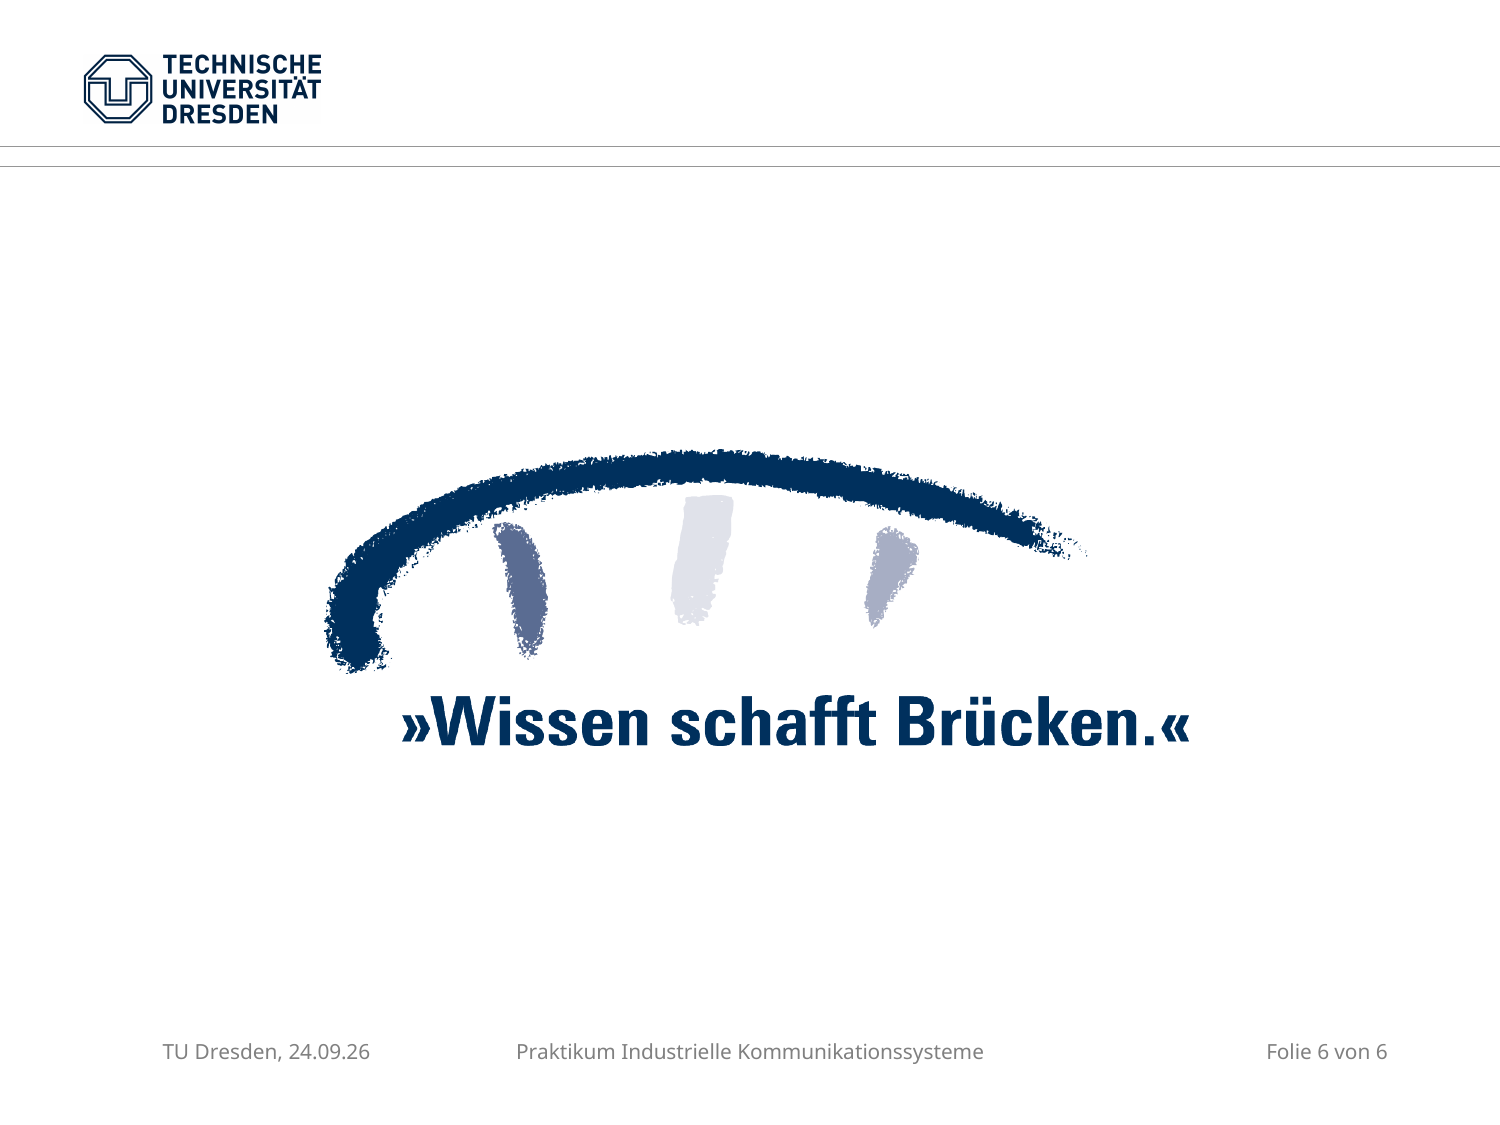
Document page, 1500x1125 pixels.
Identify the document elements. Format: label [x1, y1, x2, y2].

picture [83, 54, 321, 124]
picture [324, 449, 1189, 746]
